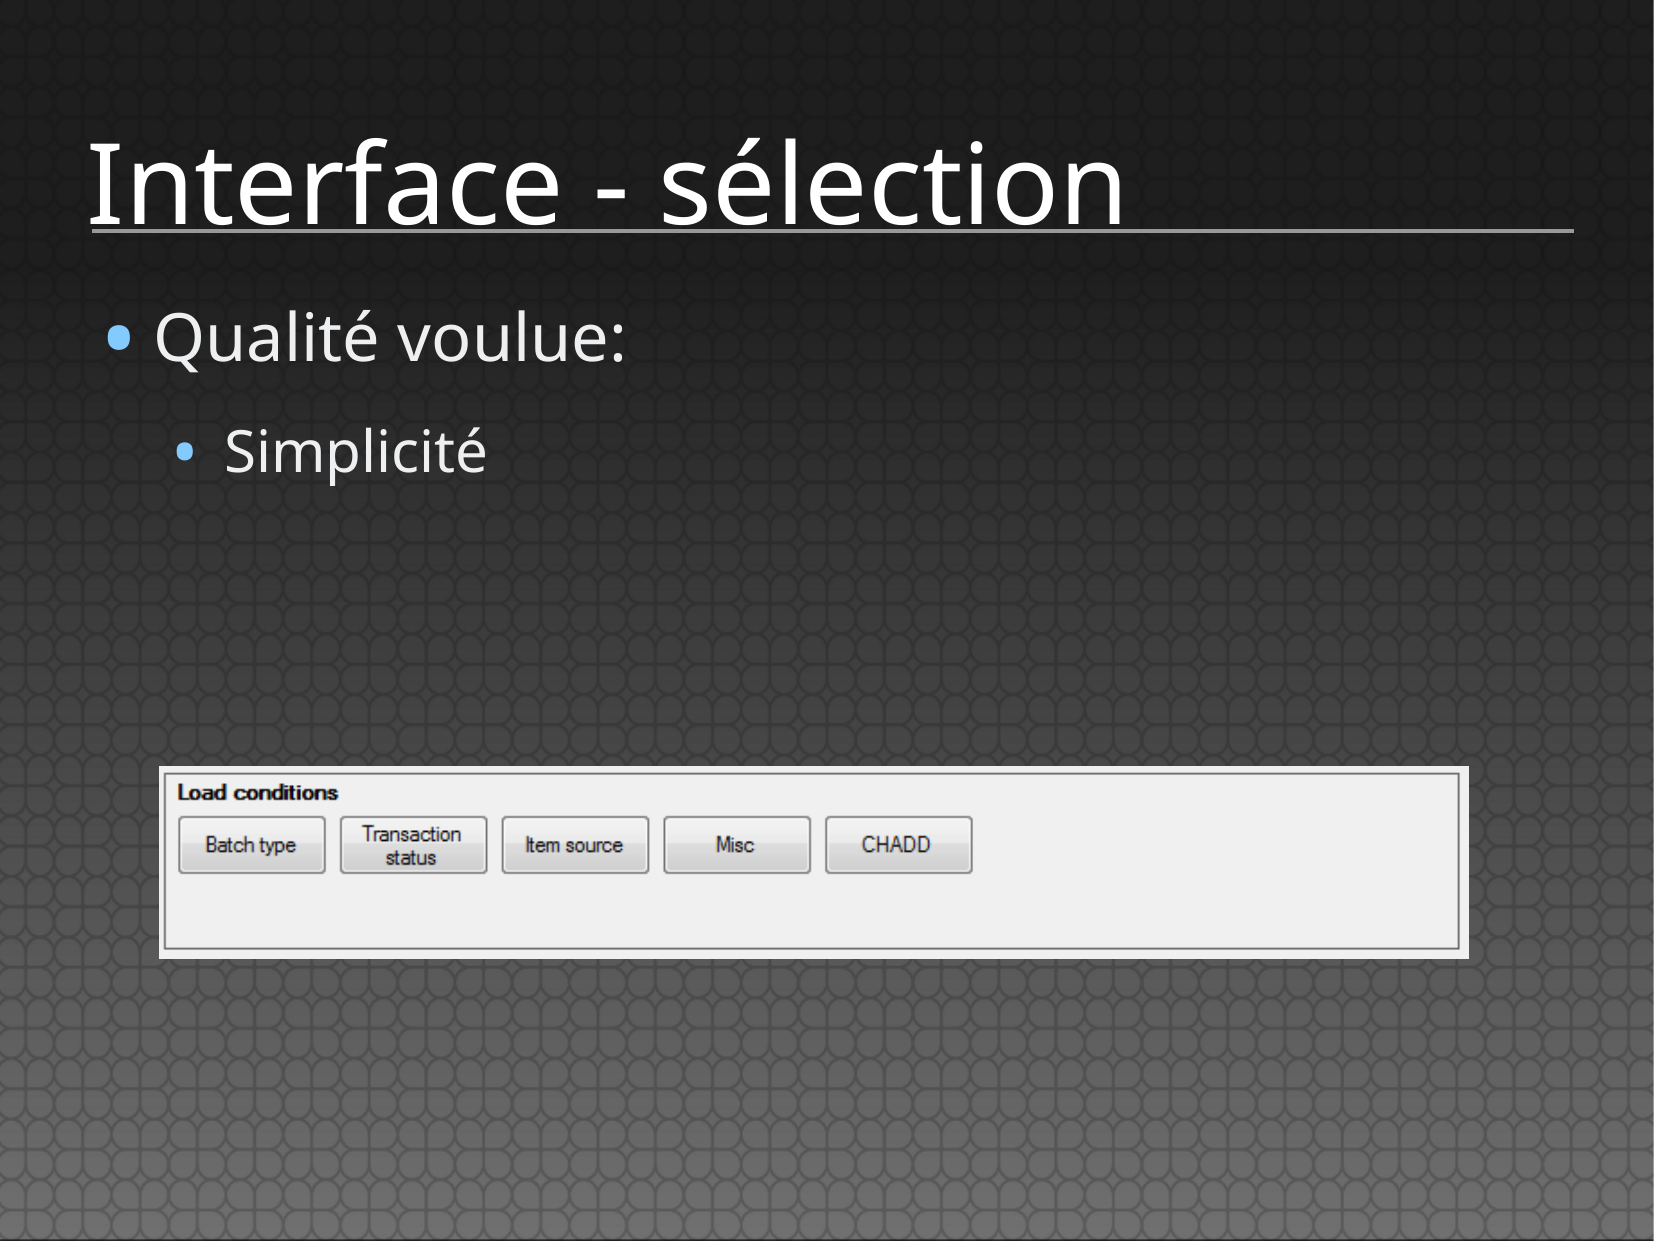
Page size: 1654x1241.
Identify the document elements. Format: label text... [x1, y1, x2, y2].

picture [0, 0, 1654, 1241]
list Qualité voulue: Simplicité [82, 290, 1571, 642]
title Interface - sélection [86, 112, 1576, 249]
